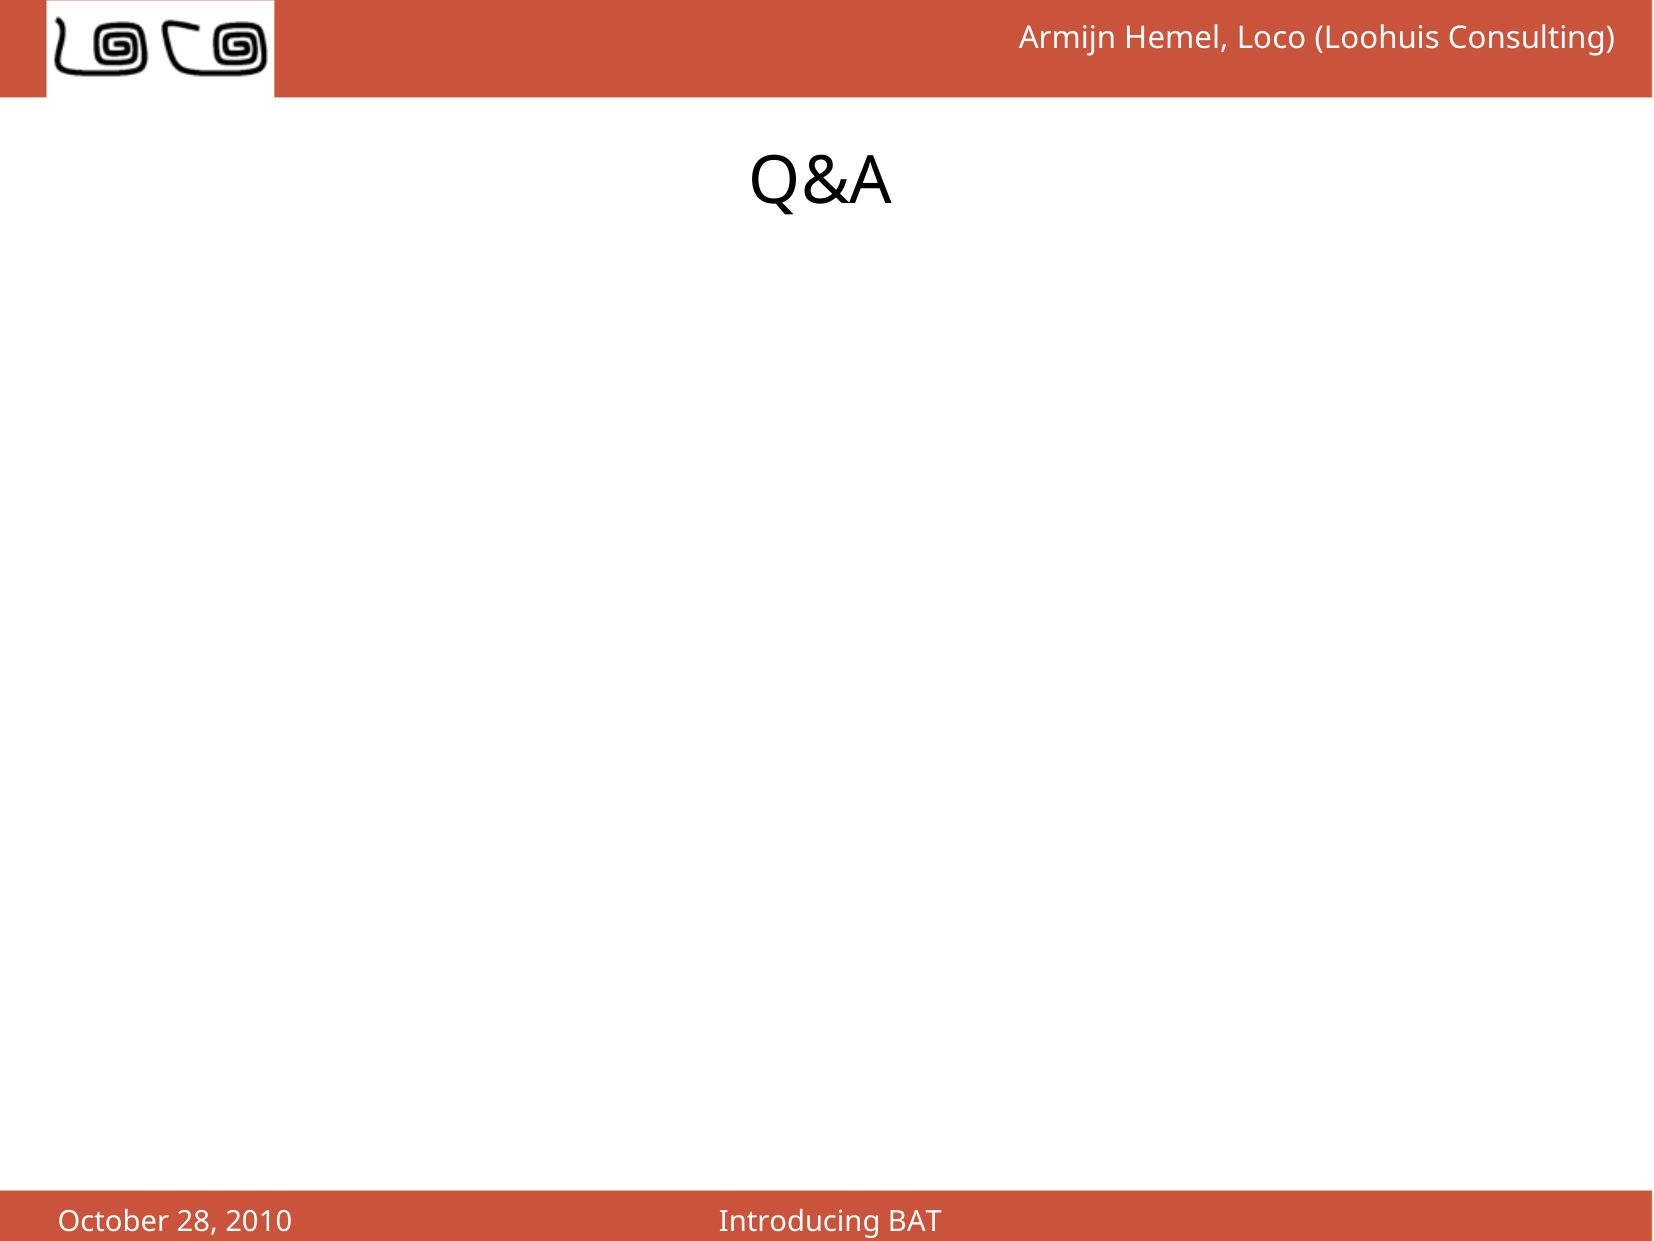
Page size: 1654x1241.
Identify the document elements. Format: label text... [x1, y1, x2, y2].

title Q&A [47, 125, 1595, 229]
picture [0, 0, 1654, 1241]
